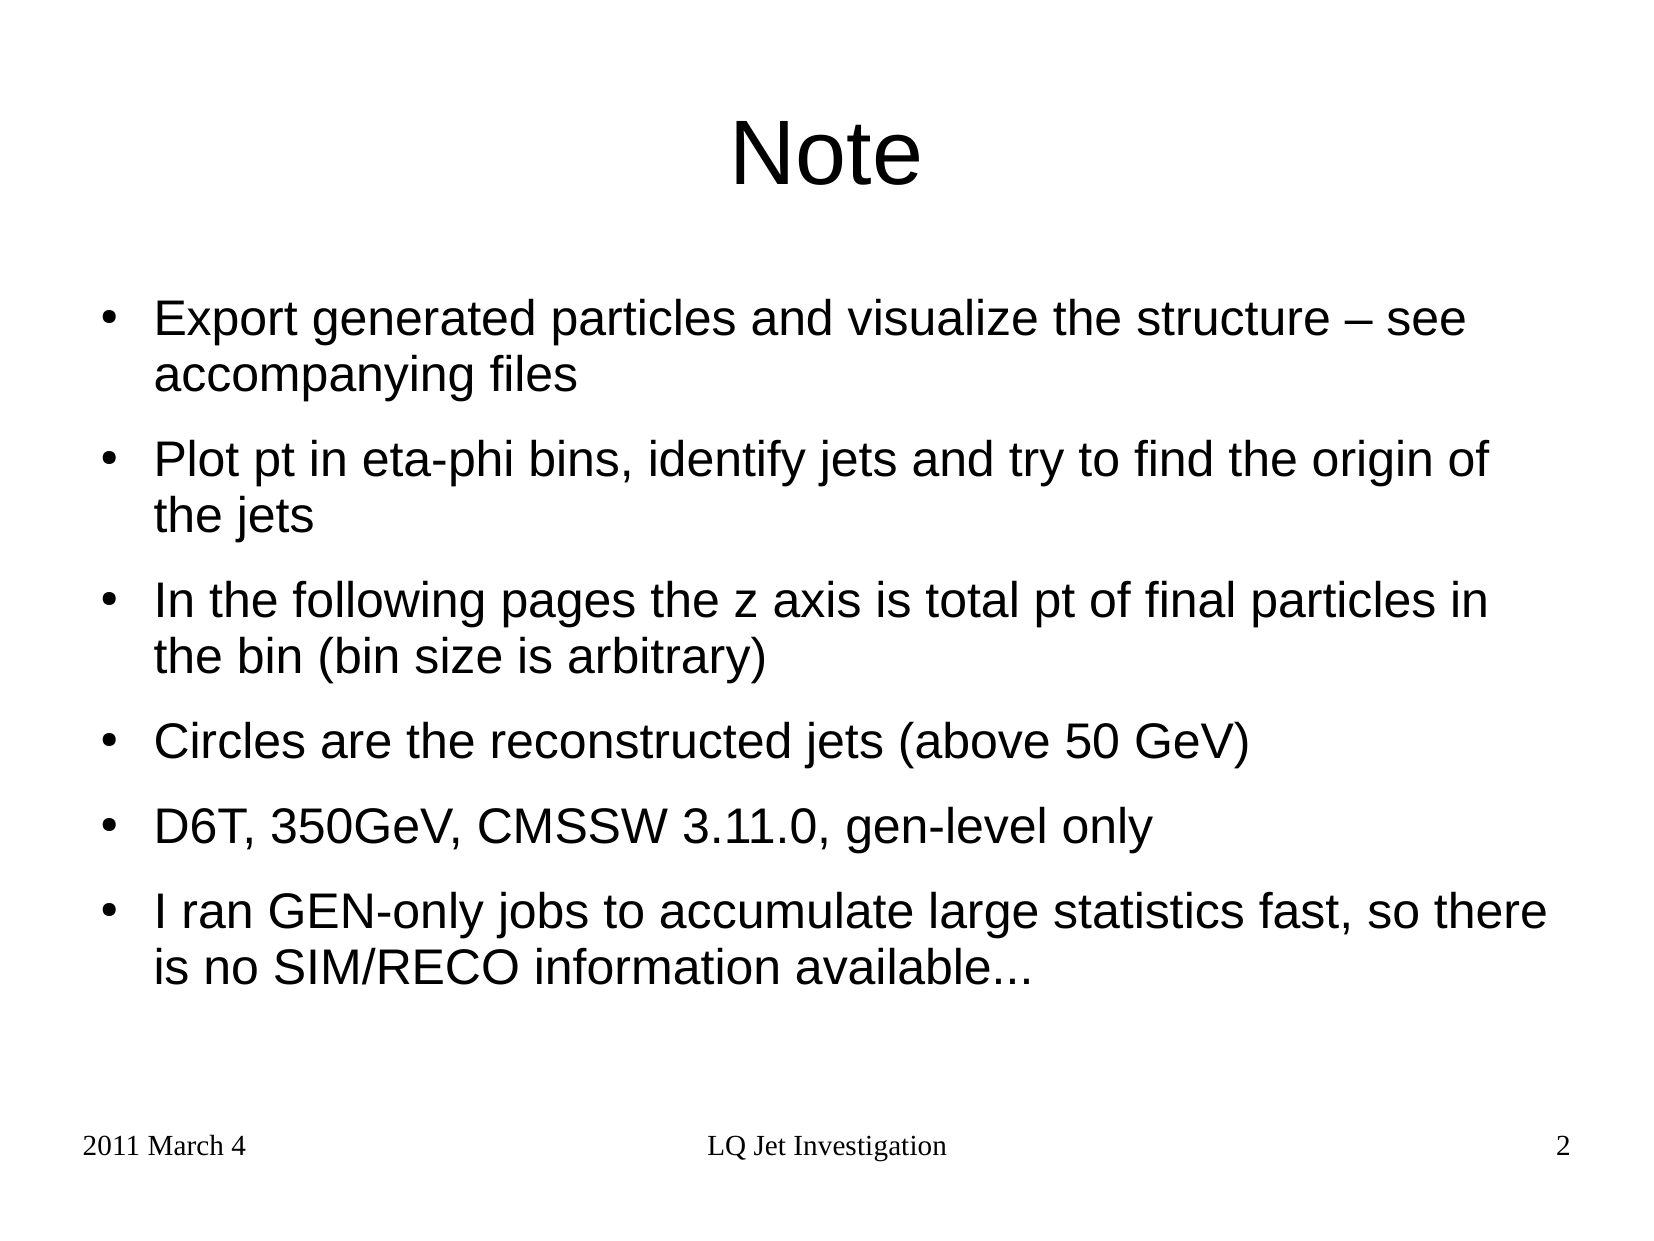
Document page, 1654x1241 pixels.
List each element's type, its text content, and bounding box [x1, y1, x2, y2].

list Export generated particles and visualize the structure – see accompanying files Plot pt in eta-phi bins, identify jets and try to find the origin of the jets In the following pages the z axis is total pt of final particles in the bin (bin size is arbitrary) Circles are the reconstructed jets (above 50 GeV) D6T, 350GeV, CMSSW 3.11.0, gen-level only I ran GEN-only jobs to accumulate large statistics fast, so there is no SIM/RECO information available... [82, 290, 1571, 1109]
title Note [82, 56, 1571, 250]
